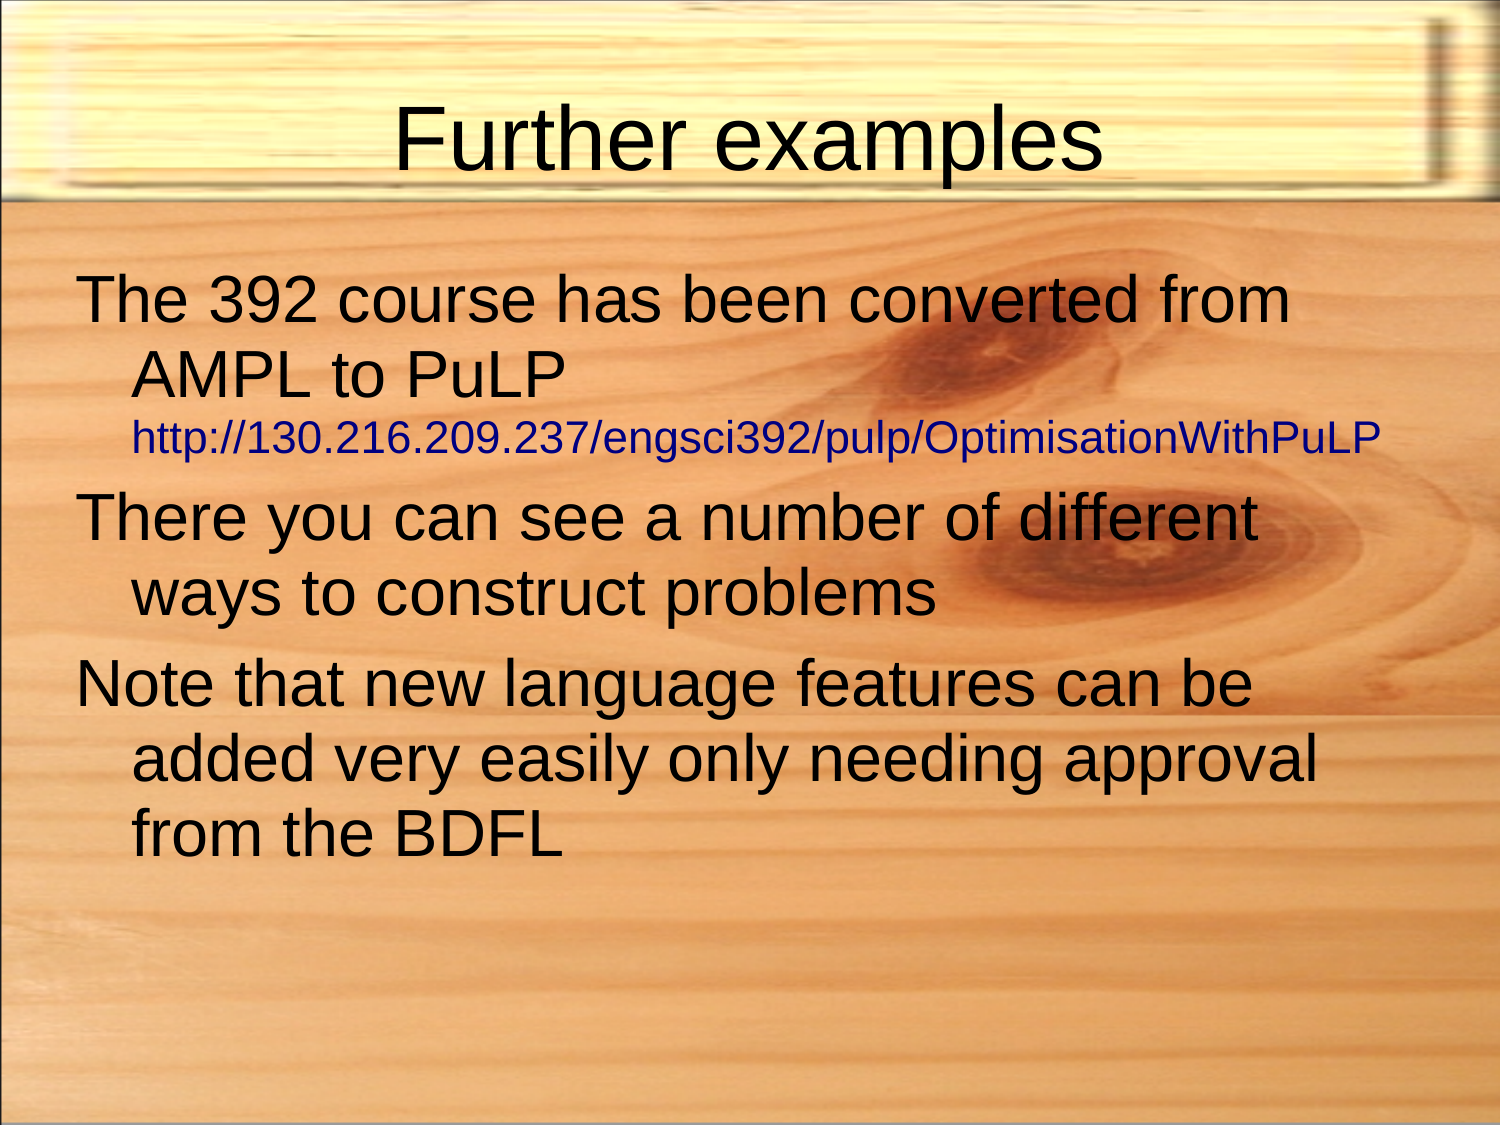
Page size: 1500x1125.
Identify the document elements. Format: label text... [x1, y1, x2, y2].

list The 392 course has been converted from AMPL to PuLP http://130.216.209.237/engsci392/pulp/OptimisationWithPuLP There you can see a number of different ways to construct problems Note that new language features can be added very easily only needing approval from the BDFL [75, 262, 1426, 991]
picture [0, 0, 1500, 1125]
title Further examples [75, 52, 1426, 226]
